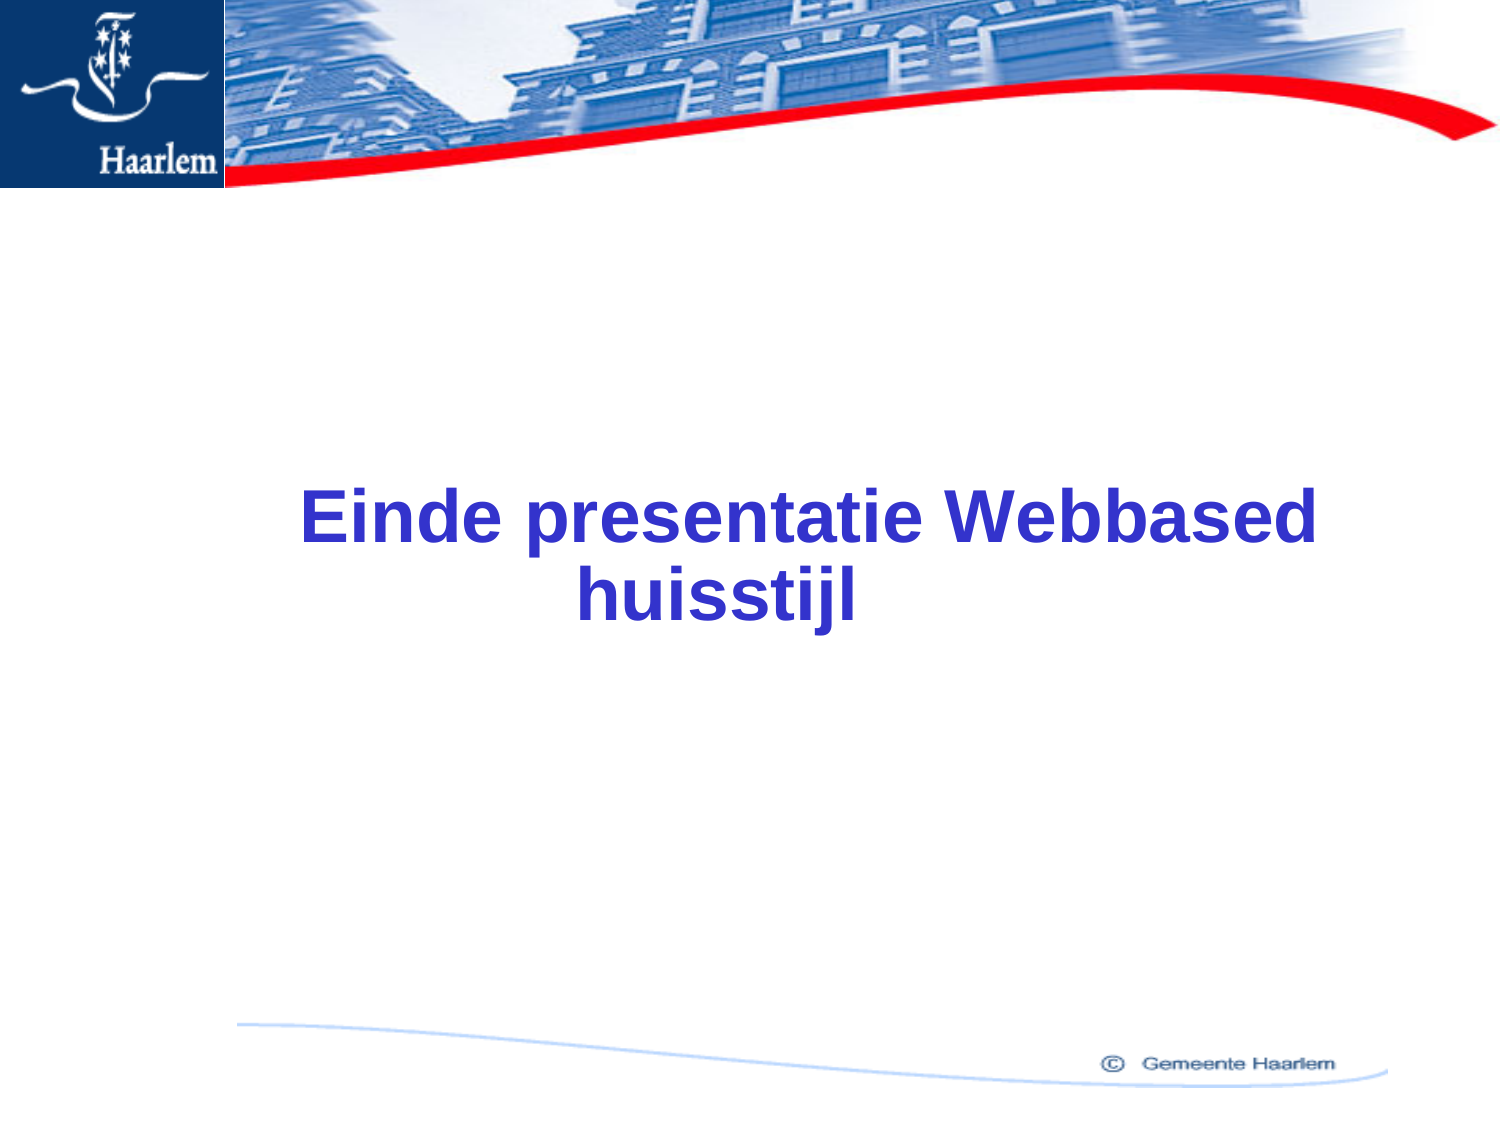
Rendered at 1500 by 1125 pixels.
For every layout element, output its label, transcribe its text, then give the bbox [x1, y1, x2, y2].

picture [0, 0, 224, 188]
picture [237, 1017, 1388, 1088]
text_box Einde presentatie Webbased huisstijl [45, 472, 1388, 644]
picture [225, 0, 1500, 188]
